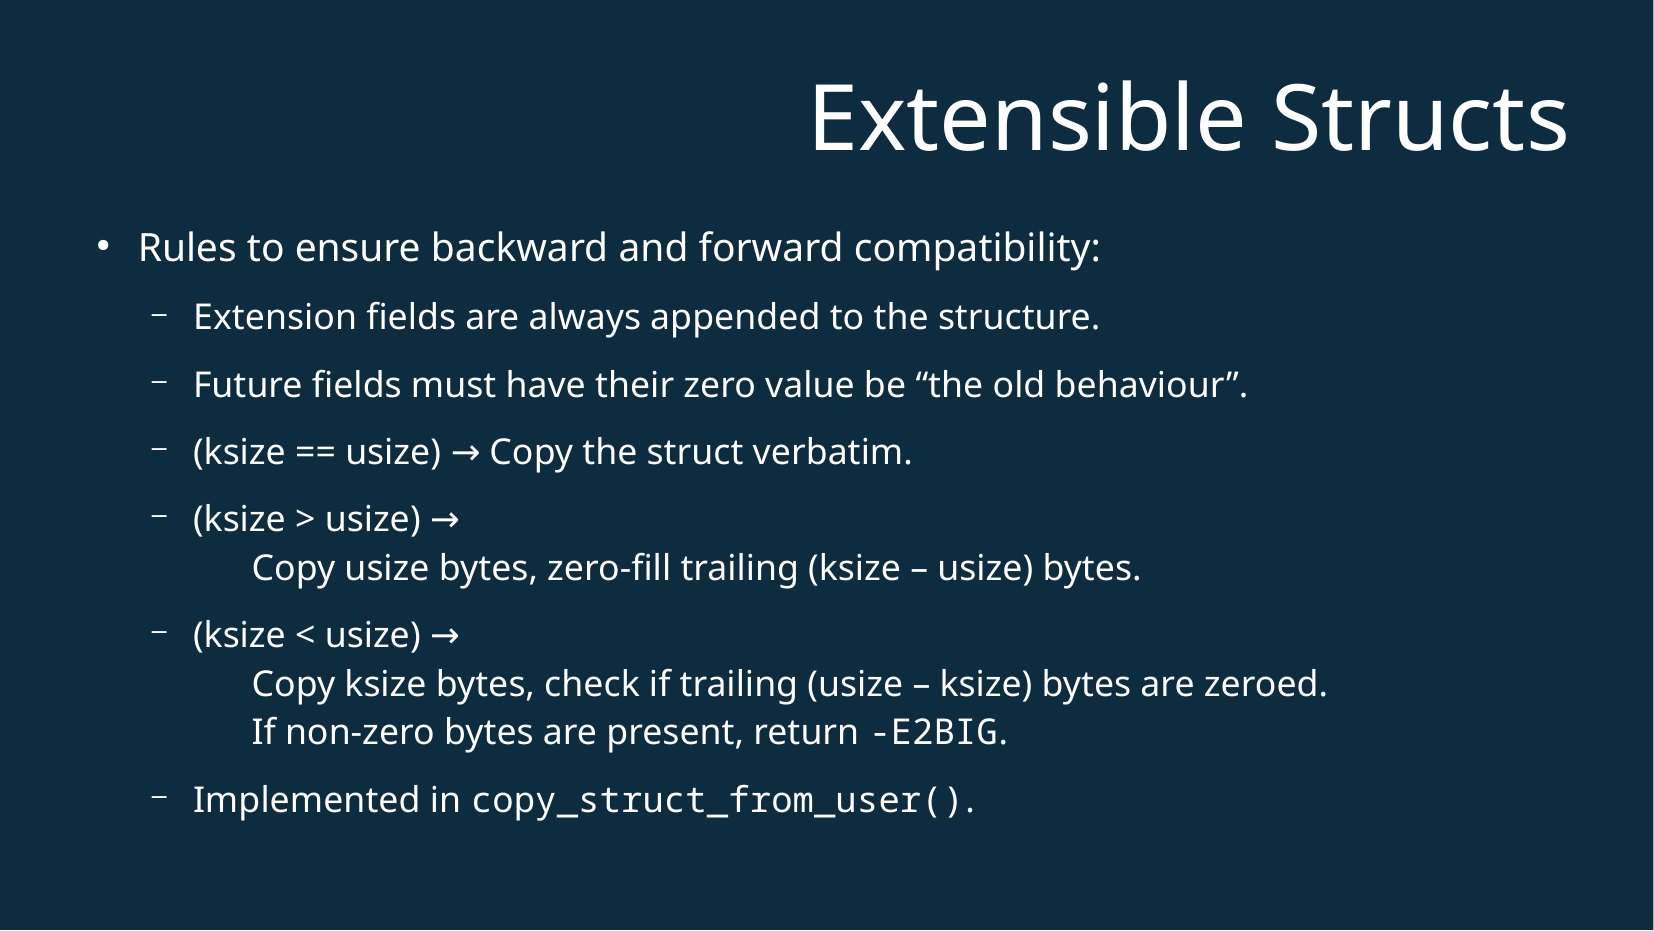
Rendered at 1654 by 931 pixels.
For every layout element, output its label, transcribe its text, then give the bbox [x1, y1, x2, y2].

list Rules to ensure backward and forward compatibility: Extension fields are always appended to the structure. Future fields must have their zero value be “the old behaviour”. (ksize == usize) → Copy the struct verbatim. (ksize > usize) → Copy usize bytes, zero-fill trailing (ksize – usize) bytes. (ksize < usize) → Copy ksize bytes, check if trailing (usize – ksize) bytes are zeroed. If non-zero bytes are present, return -E2BIG. Implemented in copy_struct_from_user(). [82, 217, 1571, 826]
title Extensible Structs [82, 37, 1571, 193]
